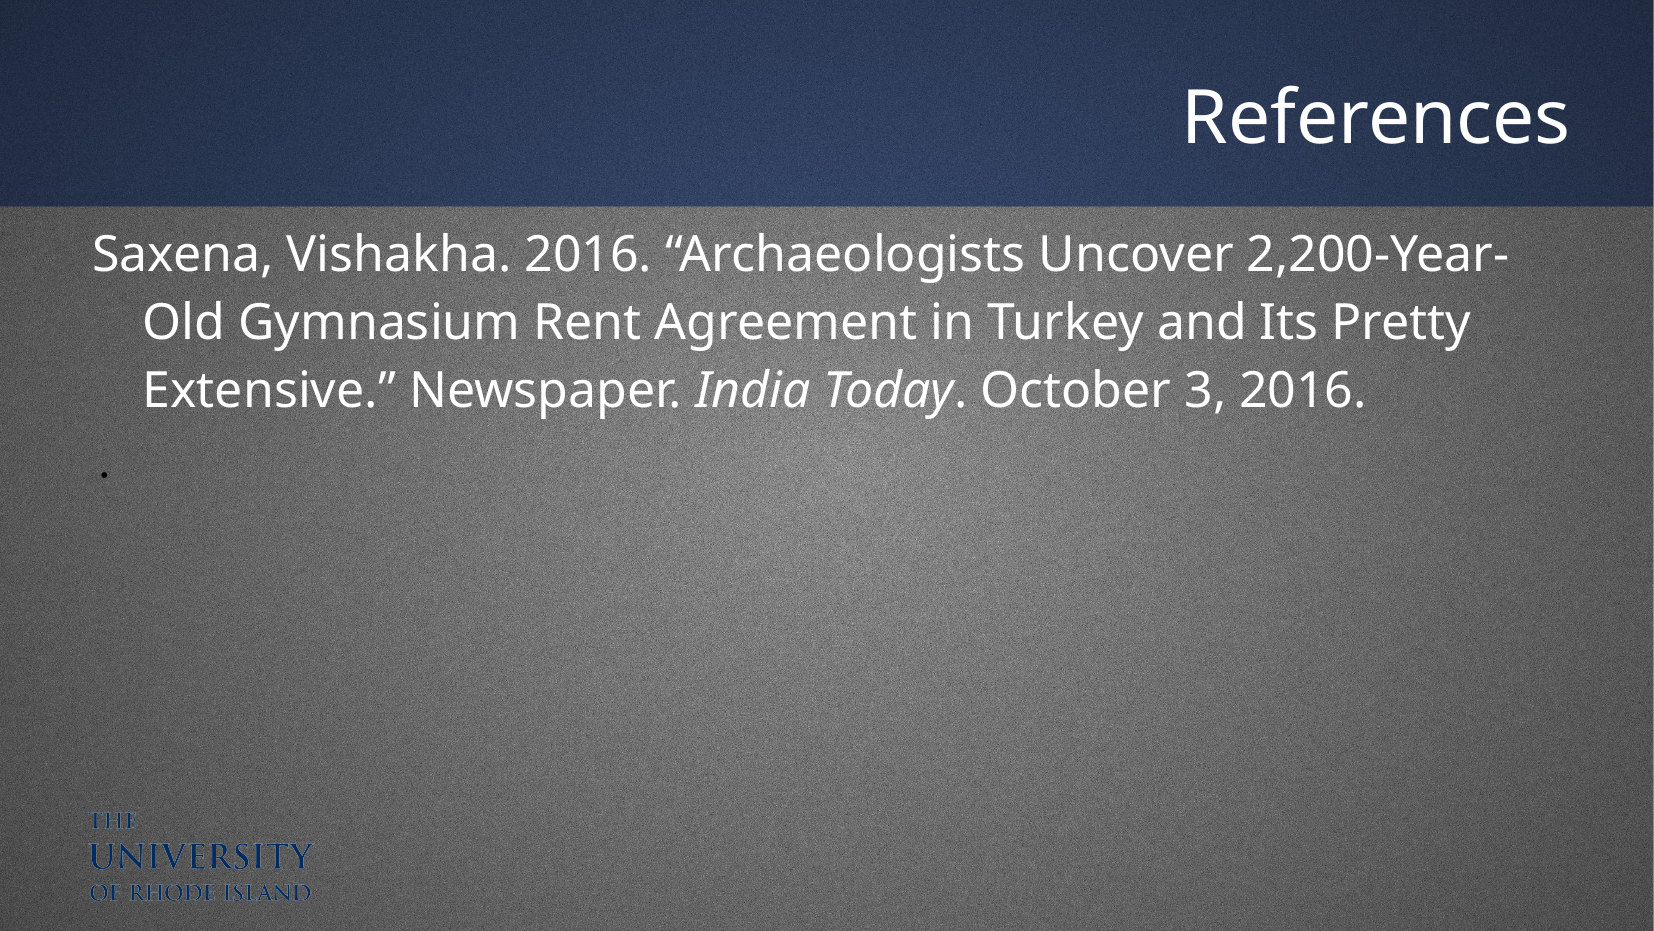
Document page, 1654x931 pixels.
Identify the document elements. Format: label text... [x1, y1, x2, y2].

list Saxena, Vishakha. 2016. “Archaeologists Uncover 2,200-Year-Old Gymnasium Rent Agreement in Turkey and Its Pretty Extensive.” Newspaper. India Today. October 3, 2016. [82, 217, 1571, 832]
title References [82, 37, 1571, 193]
picture [0, 0, 1654, 931]
